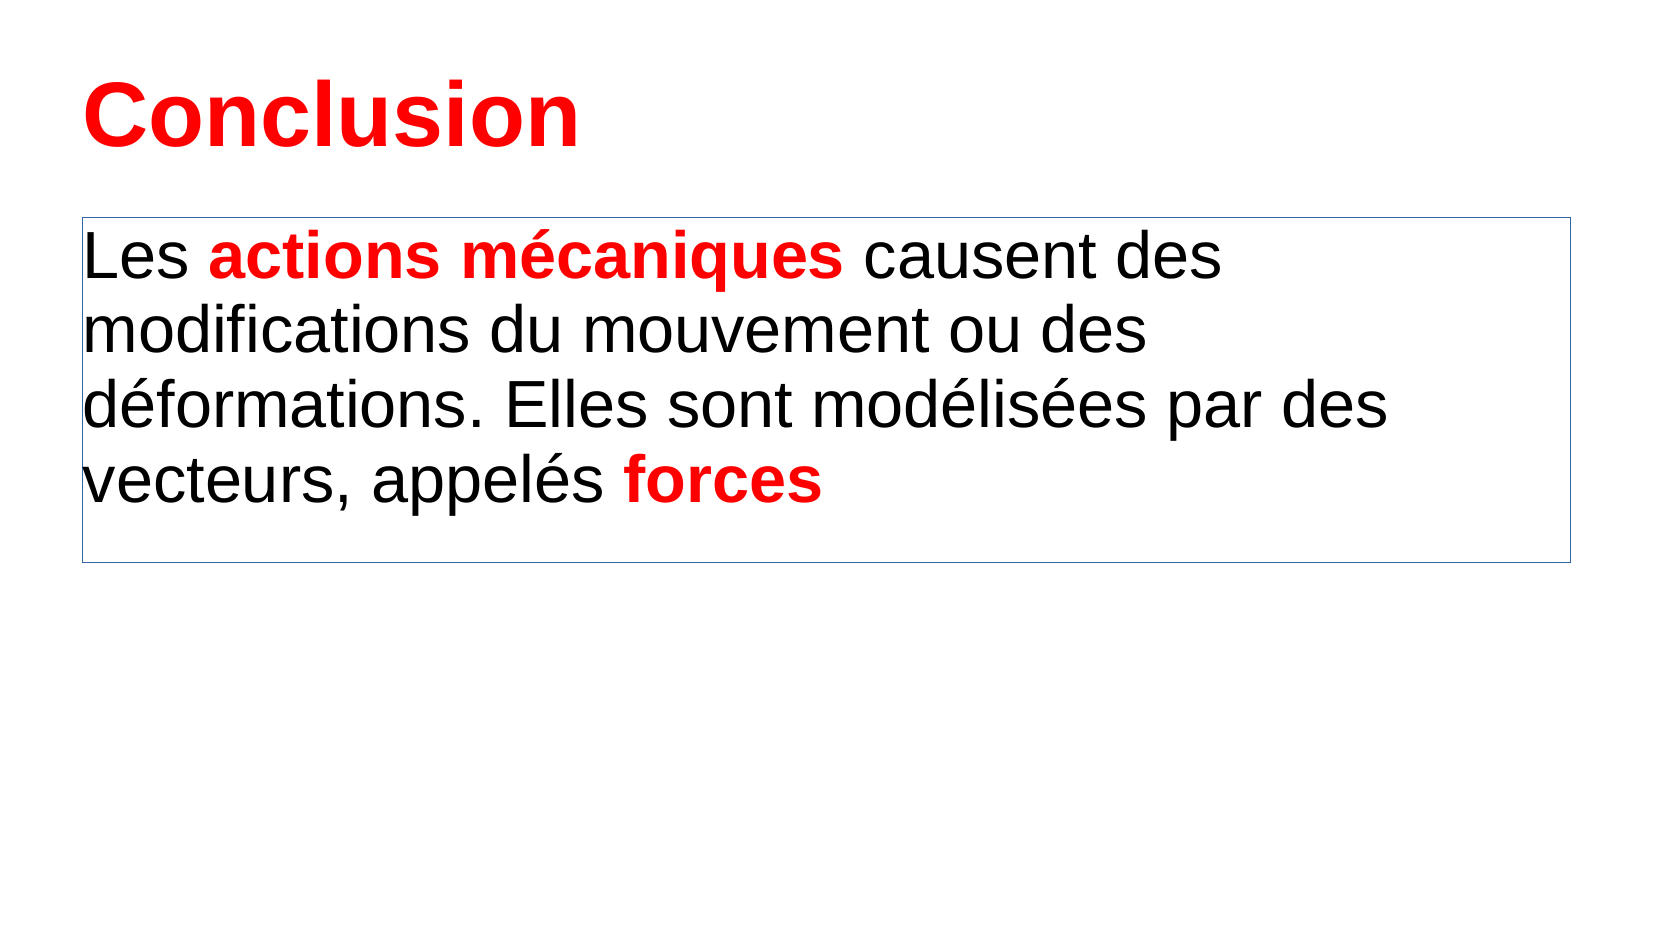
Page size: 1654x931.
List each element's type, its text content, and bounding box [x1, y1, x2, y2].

list Les actions mécaniques causent des modifications du mouvement ou des déformations. Elles sont modélisées par des vecteurs, appelés forces [82, 217, 1571, 563]
title Conclusion [82, 37, 1571, 193]
